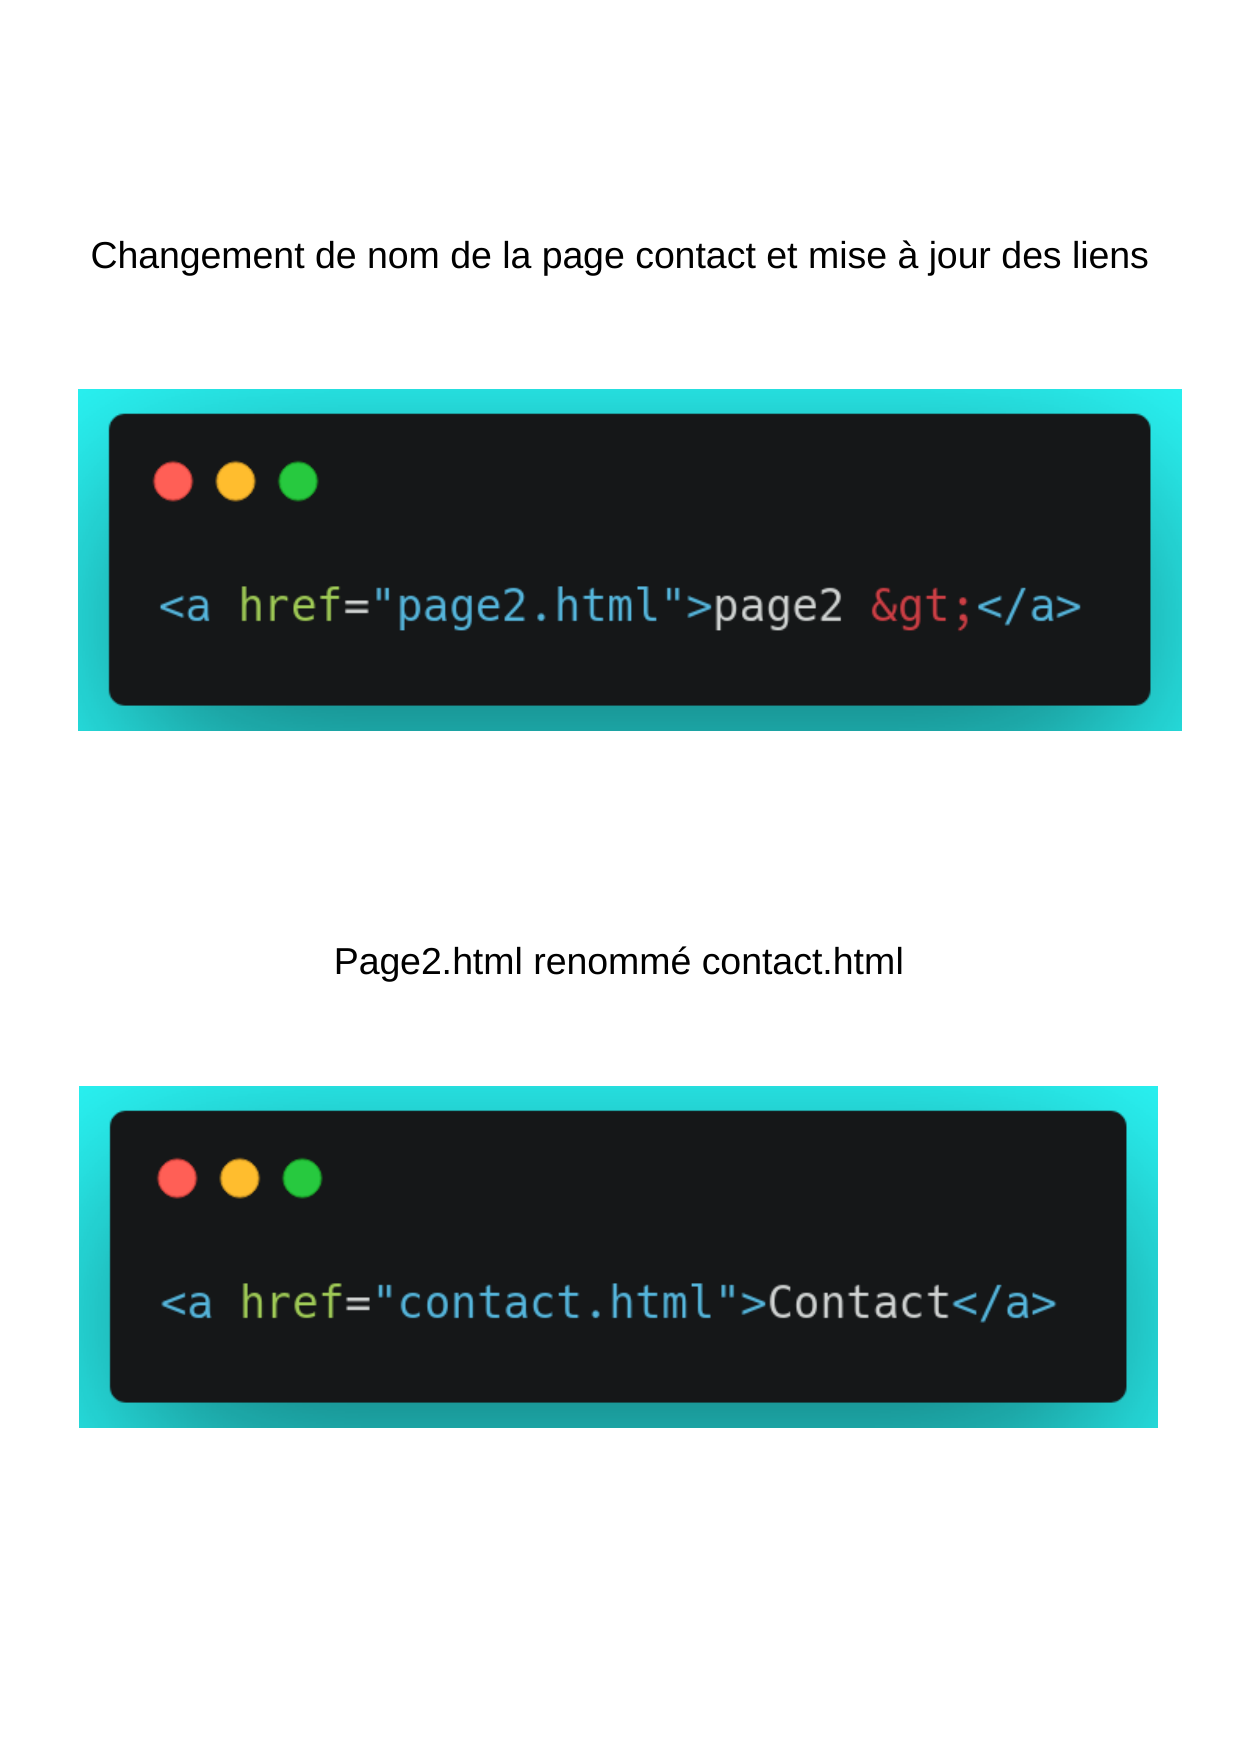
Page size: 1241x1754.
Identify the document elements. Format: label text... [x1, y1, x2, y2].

text_box Changement de nom de la page contact et mise à jour des liens [75, 226, 1165, 284]
picture [79, 1086, 1158, 1428]
picture [78, 389, 1182, 731]
text_box Page2.html renommé contact.html [318, 933, 919, 990]
